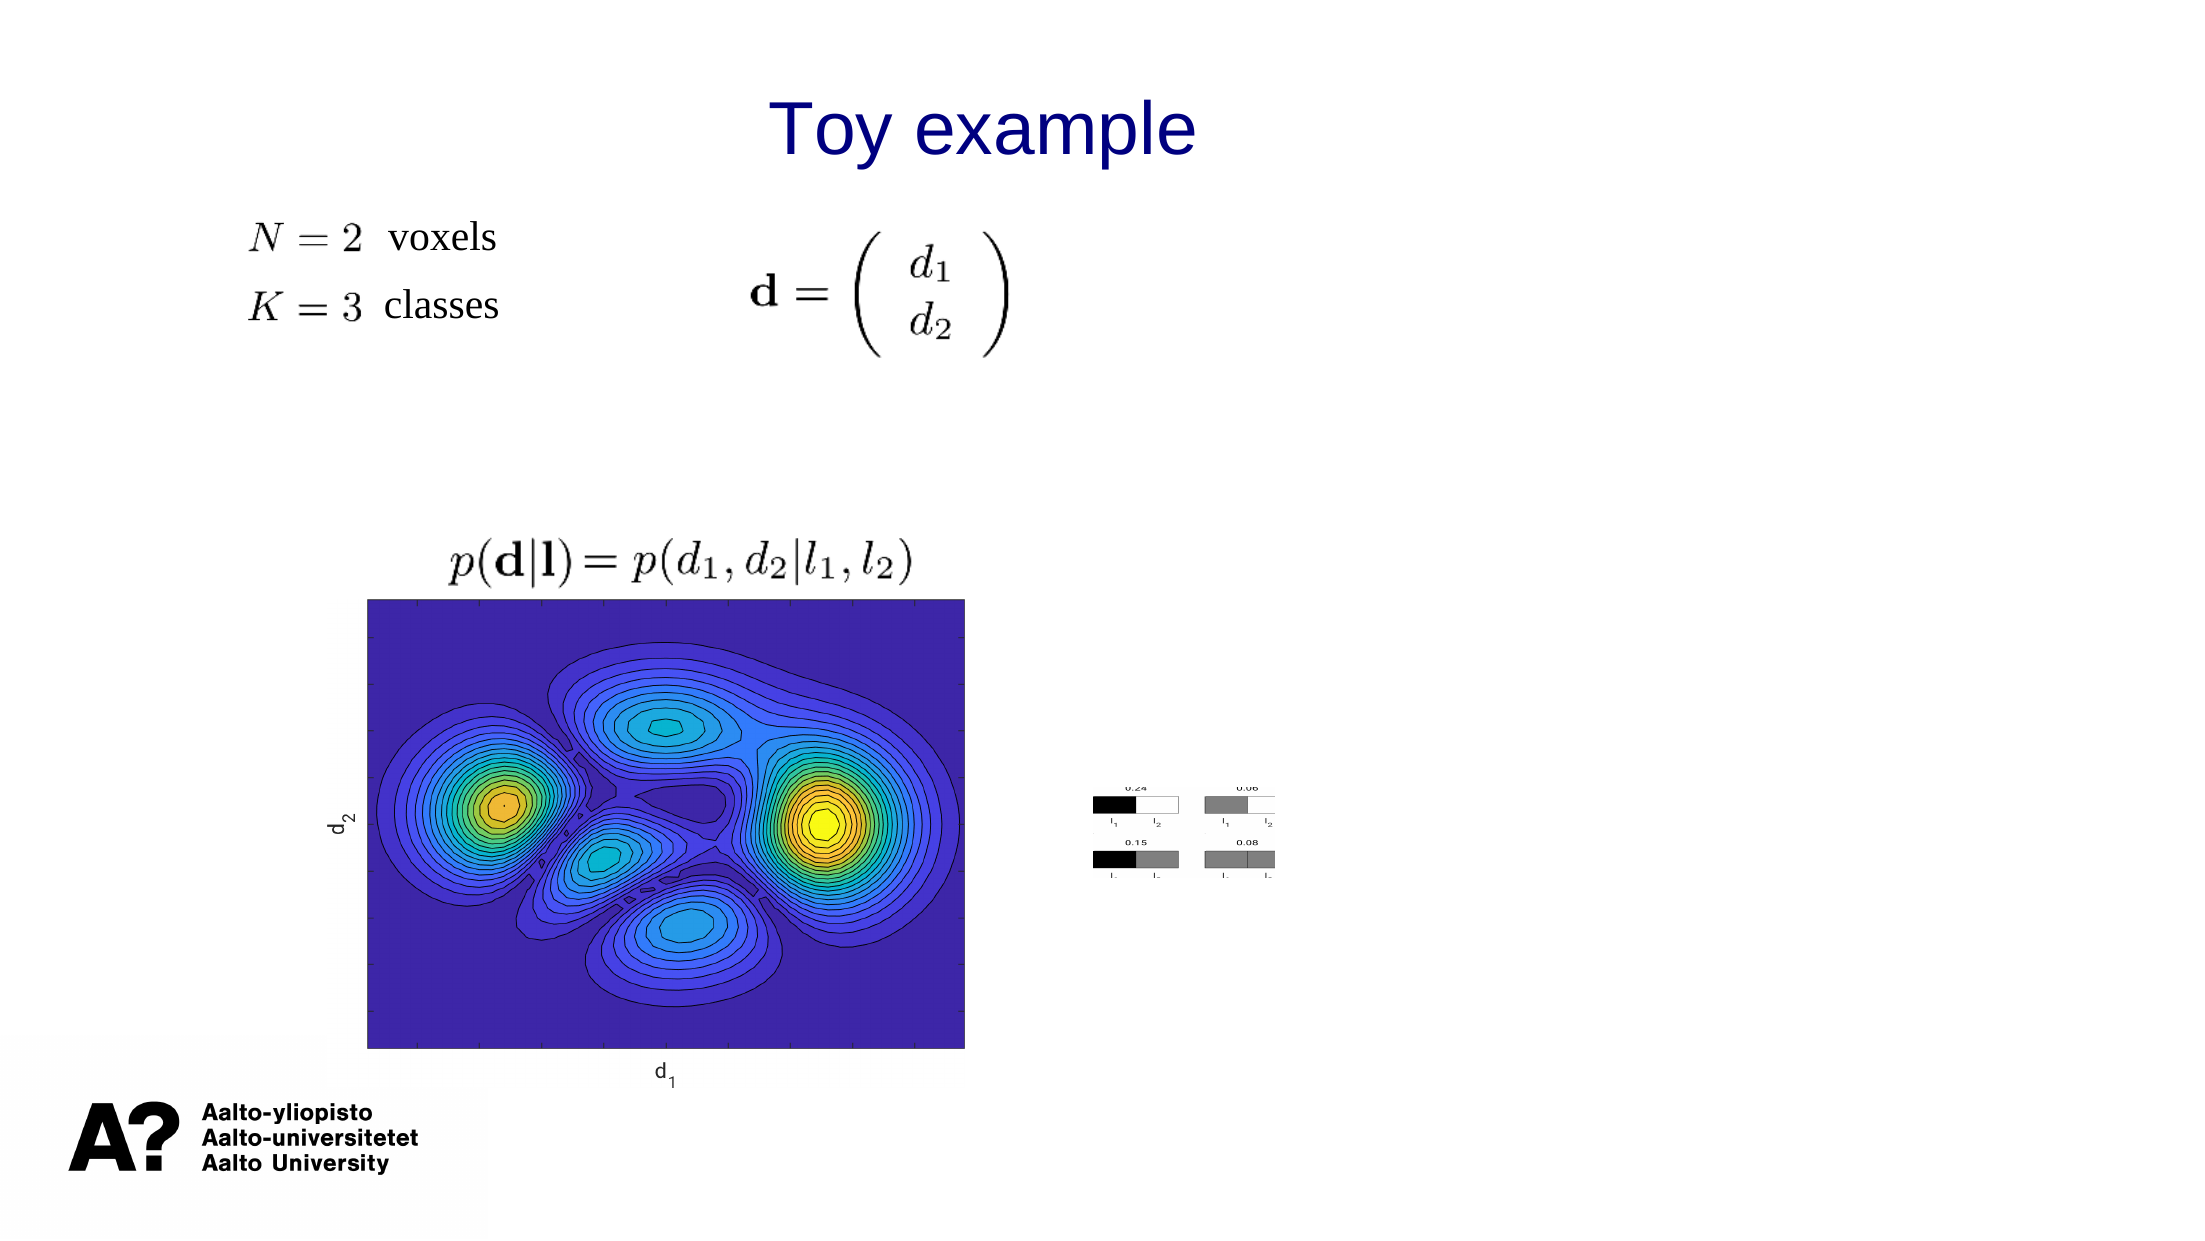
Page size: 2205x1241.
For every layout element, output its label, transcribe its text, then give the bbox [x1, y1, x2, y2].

picture [739, 224, 1019, 366]
picture [0, 524, 965, 1239]
title Toy example [326, 65, 1640, 179]
text_box voxels [373, 201, 513, 267]
picture [1093, 787, 1275, 878]
picture [224, 203, 404, 338]
text_box classes [369, 268, 515, 335]
